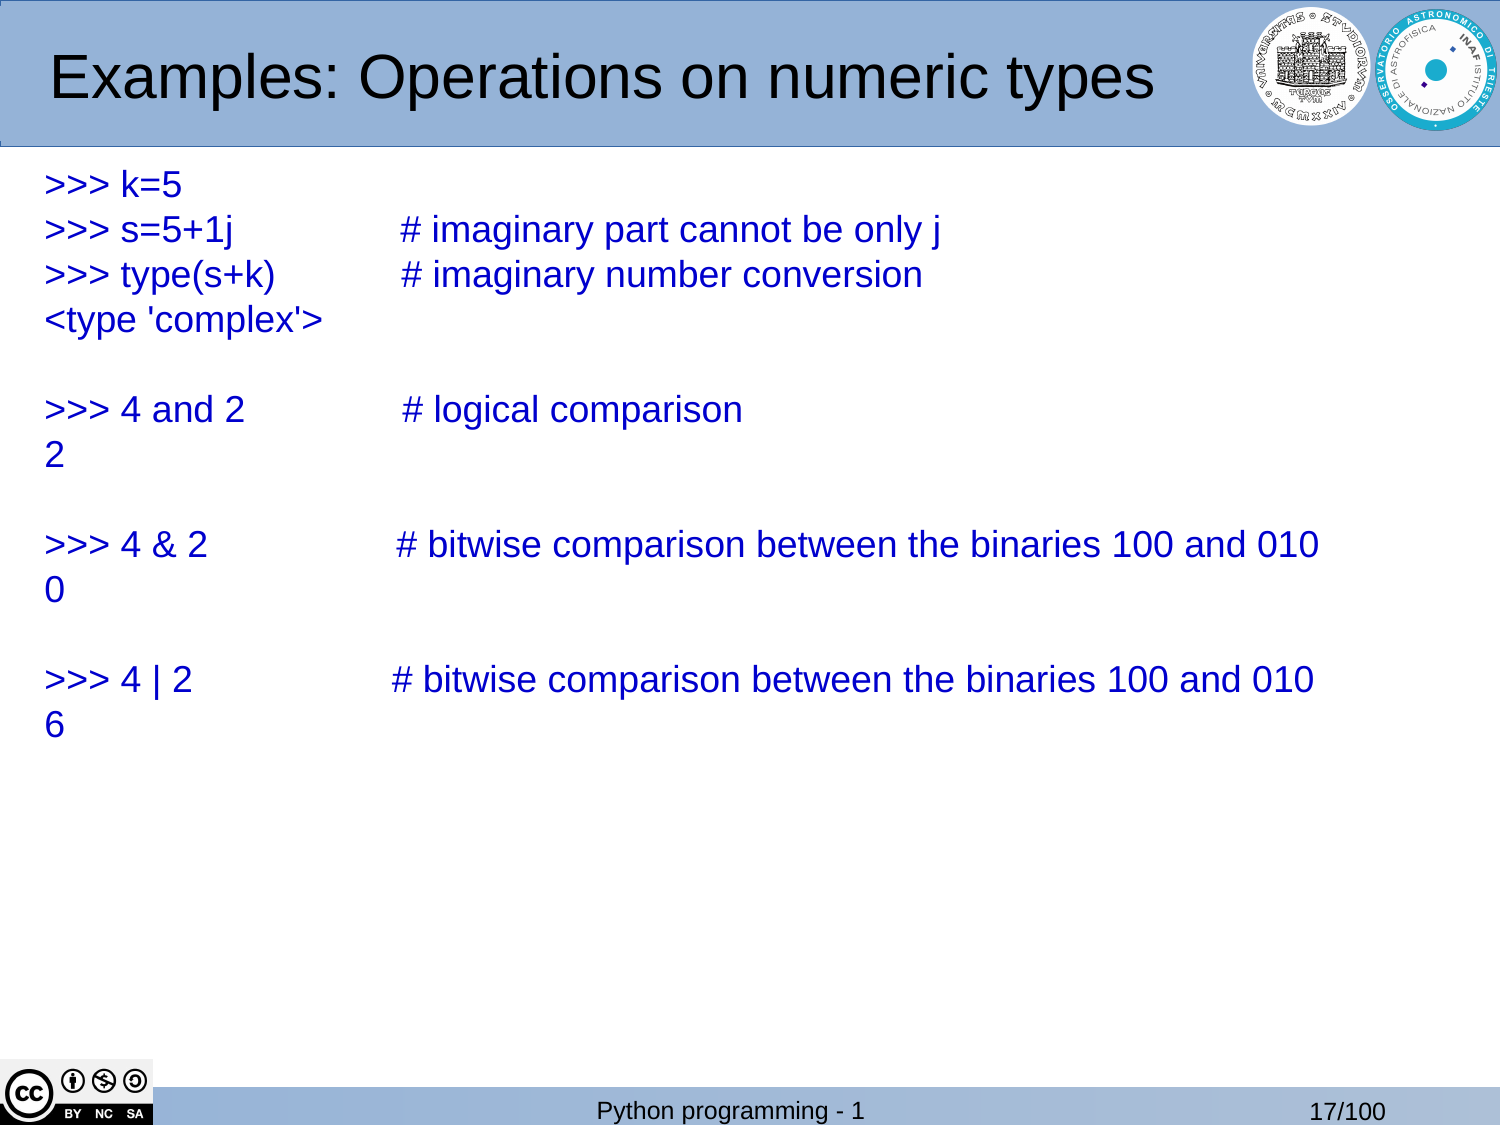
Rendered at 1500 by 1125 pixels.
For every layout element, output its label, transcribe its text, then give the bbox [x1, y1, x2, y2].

list >>> k=5 >>> s=5+1j # imaginary part cannot be only j >>> type(s+k) # imaginary number conversion <type 'complex'> >>> 4 and 2 # logical comparison 2 >>> 4 & 2 # bitwise comparison between the binaries 100 and 010 0 >>> 4 | 2 # bitwise comparison between the binaries 100 and 010 6 [29, 152, 1500, 1065]
picture [1253, 0, 1500, 152]
picture [0, 1059, 153, 1125]
text_box Examples: Operations on numeric types [0, 5, 1253, 141]
